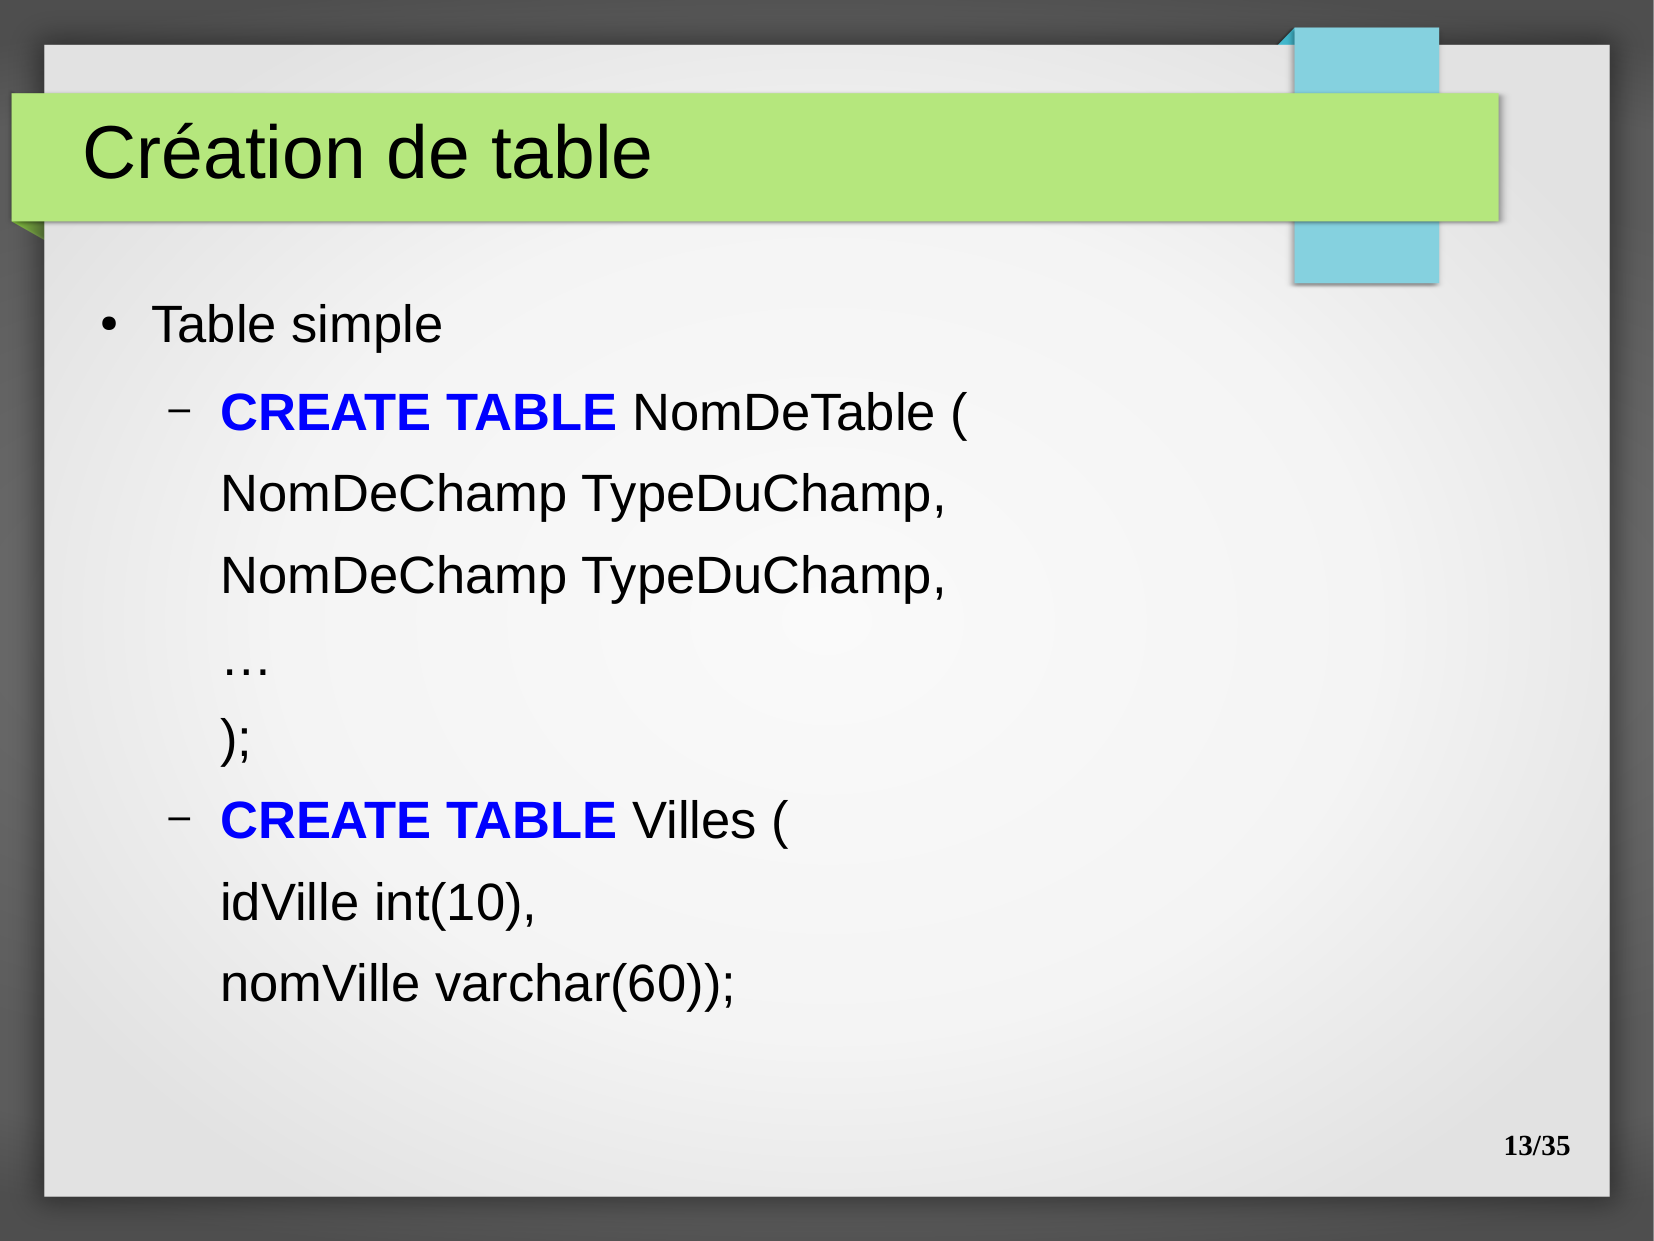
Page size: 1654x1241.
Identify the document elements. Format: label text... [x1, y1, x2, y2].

picture [0, 0, 1654, 1241]
list Table simple CREATE TABLE NomDeTable ( NomDeChamp TypeDuChamp, NomDeChamp TypeDuChamp, … ); CREATE TABLE Villes ( idVille int(10), nomVille varchar(60)); [82, 295, 1571, 1015]
title Création de table [82, 49, 1571, 257]
